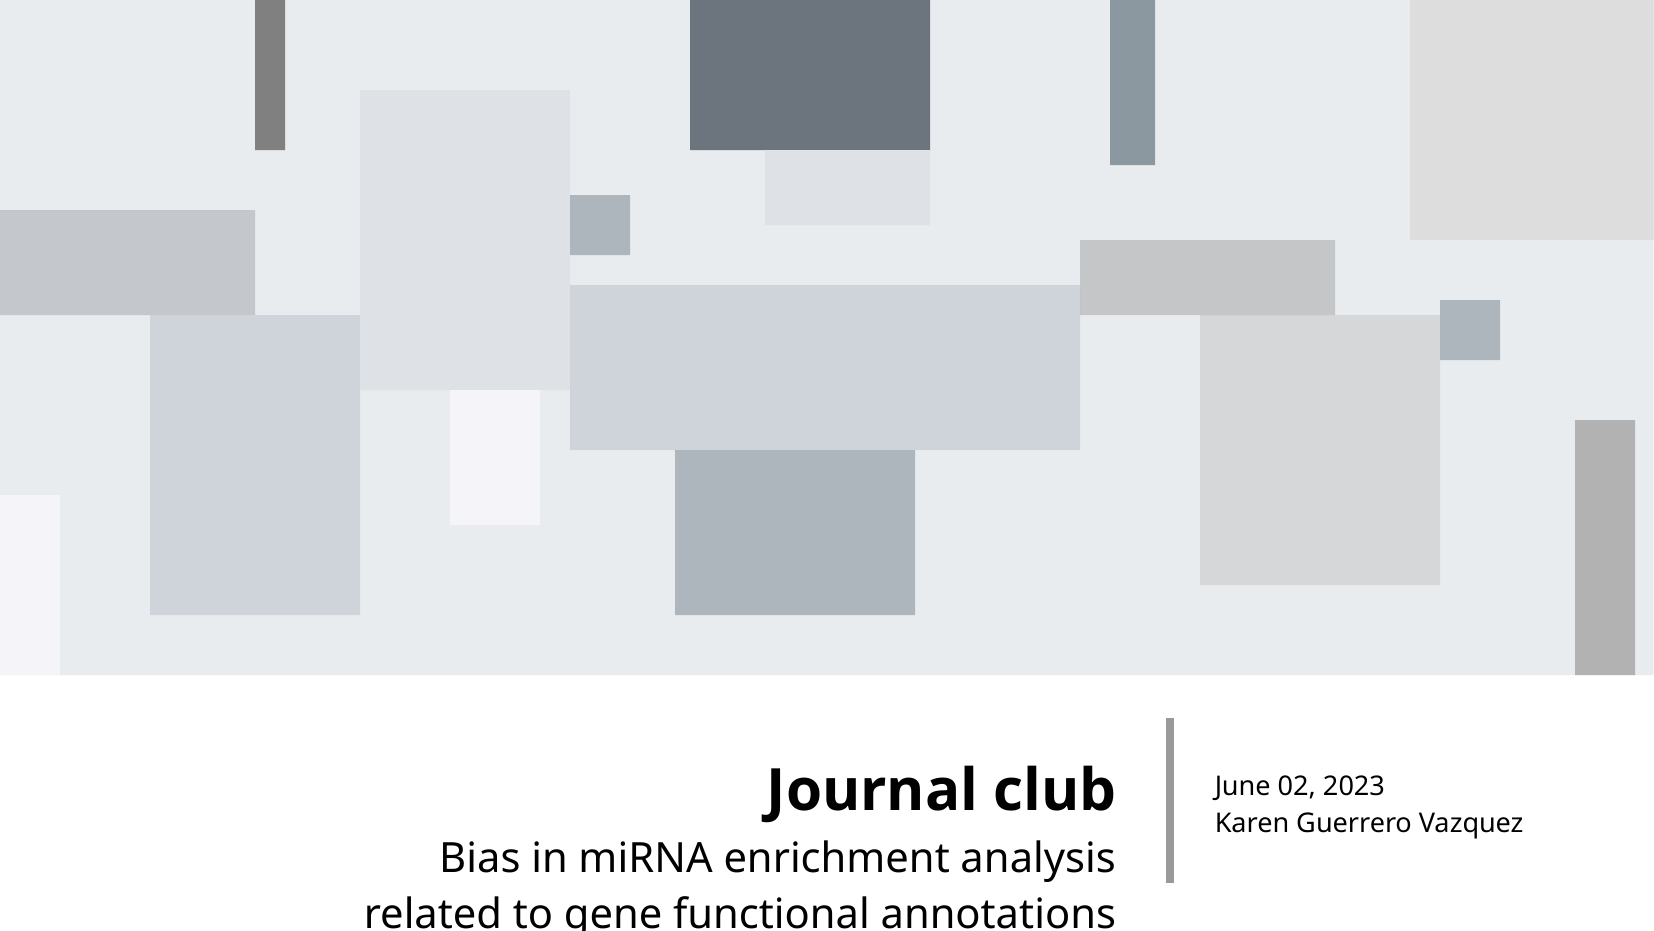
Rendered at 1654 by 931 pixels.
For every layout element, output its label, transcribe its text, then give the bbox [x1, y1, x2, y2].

text_box Journal club Bias in miRNA enrichment analysis related to gene functional annotations [295, 740, 1131, 931]
text_box June 02, 2023 Karen Guerrero Vazquez [1200, 759, 1591, 886]
